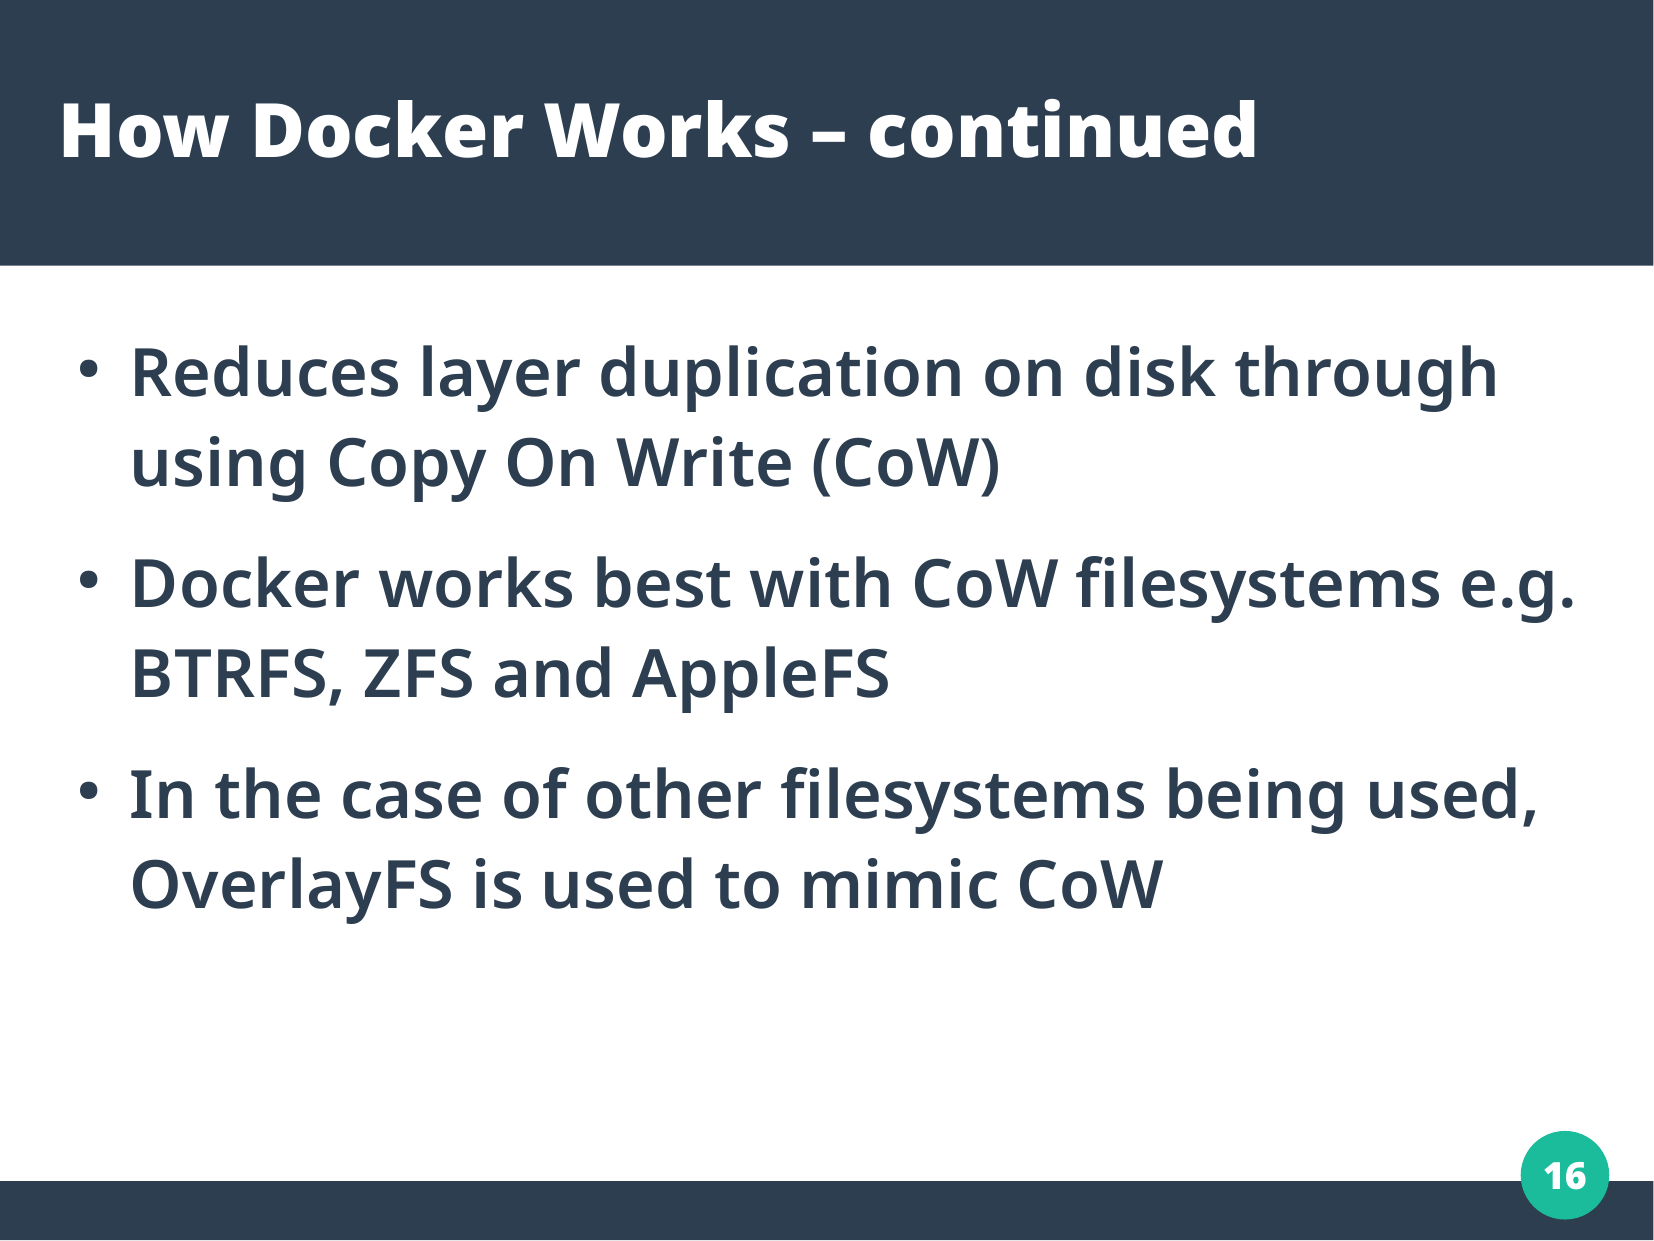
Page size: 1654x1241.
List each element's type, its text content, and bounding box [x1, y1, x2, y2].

title How Docker Works – continued [59, 49, 1595, 207]
list Reduces layer duplication on disk through using Copy On Write (CoW) Docker works best with CoW filesystems e.g. BTRFS, ZFS and AppleFS In the case of other filesystems being used, OverlayFS is used to mimic CoW [59, 324, 1595, 1152]
